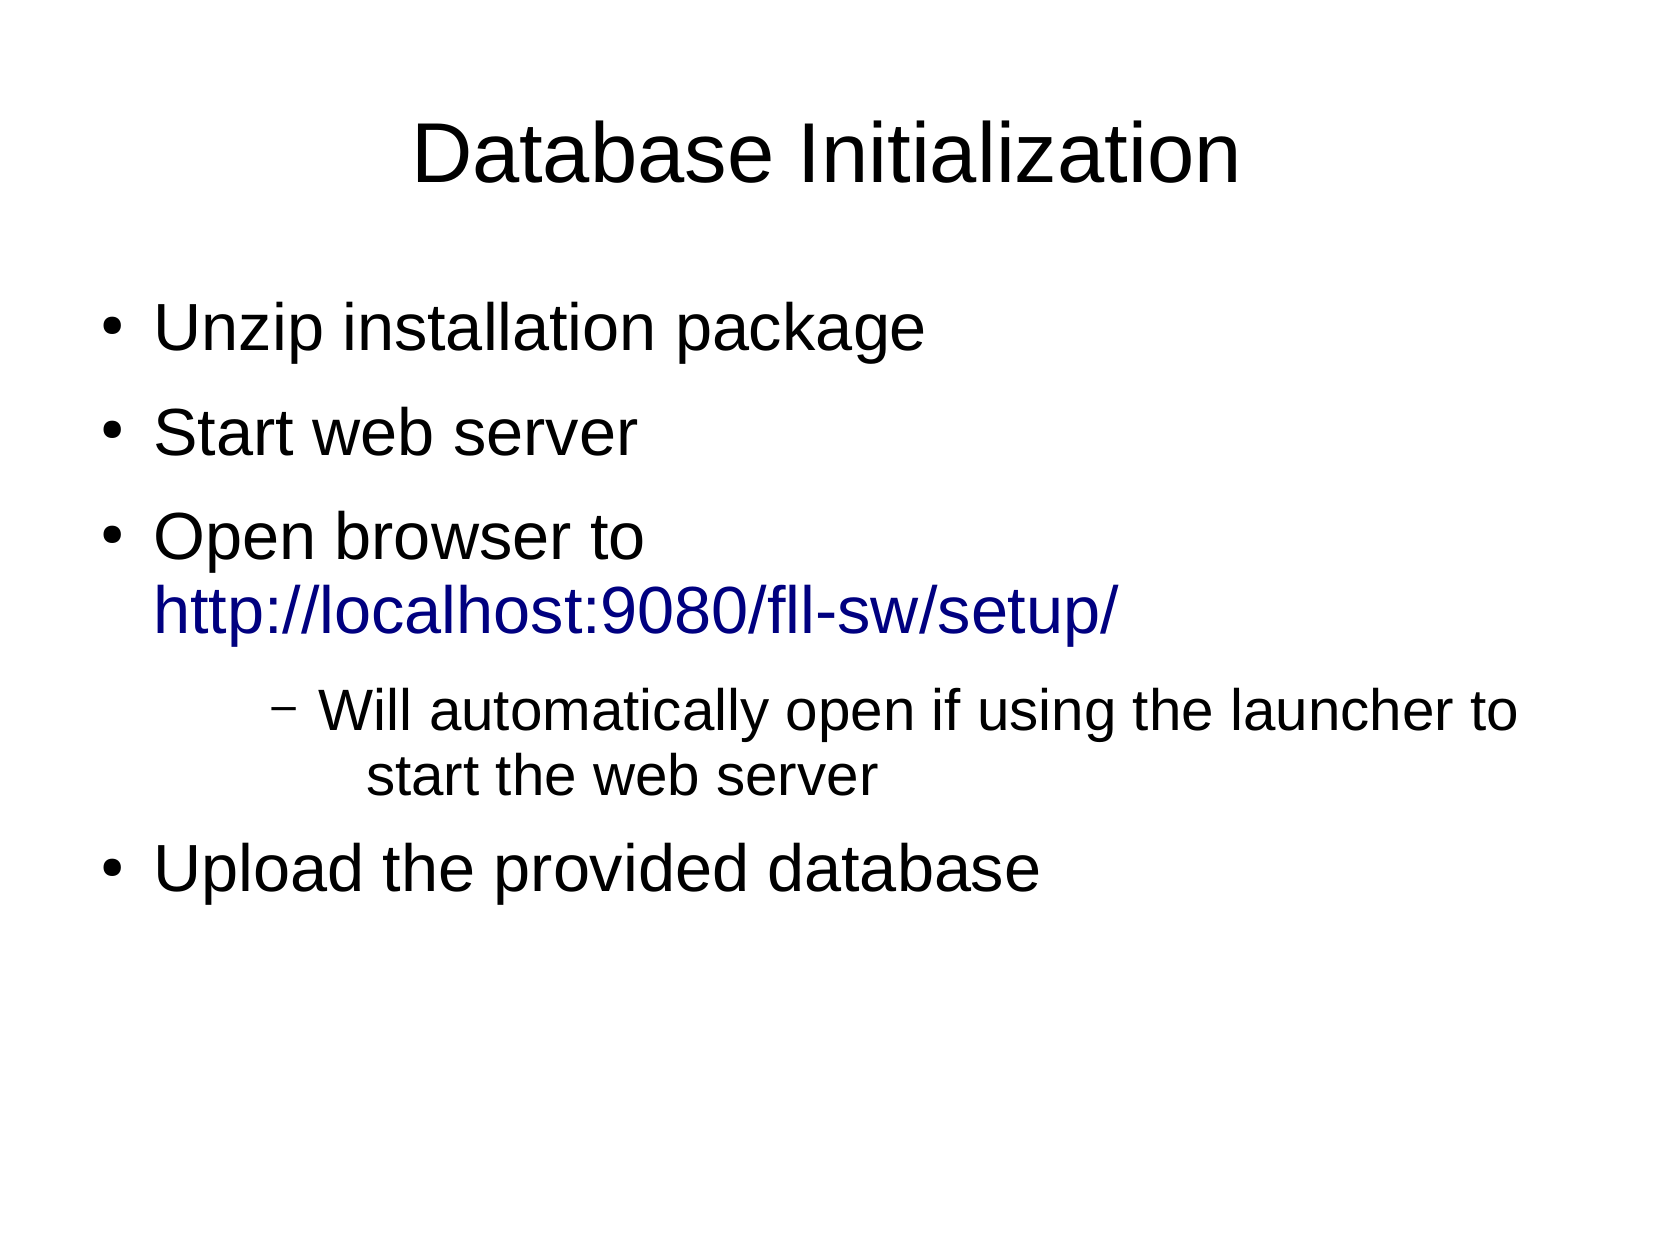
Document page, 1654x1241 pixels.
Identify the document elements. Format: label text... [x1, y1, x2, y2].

list Unzip installation package Start web server Open browser to http://localhost:9080/fll-sw/setup/ Will automatically open if using the launcher to start the web server Upload the provided database [82, 290, 1571, 1131]
title Database Initialization [82, 49, 1571, 257]
